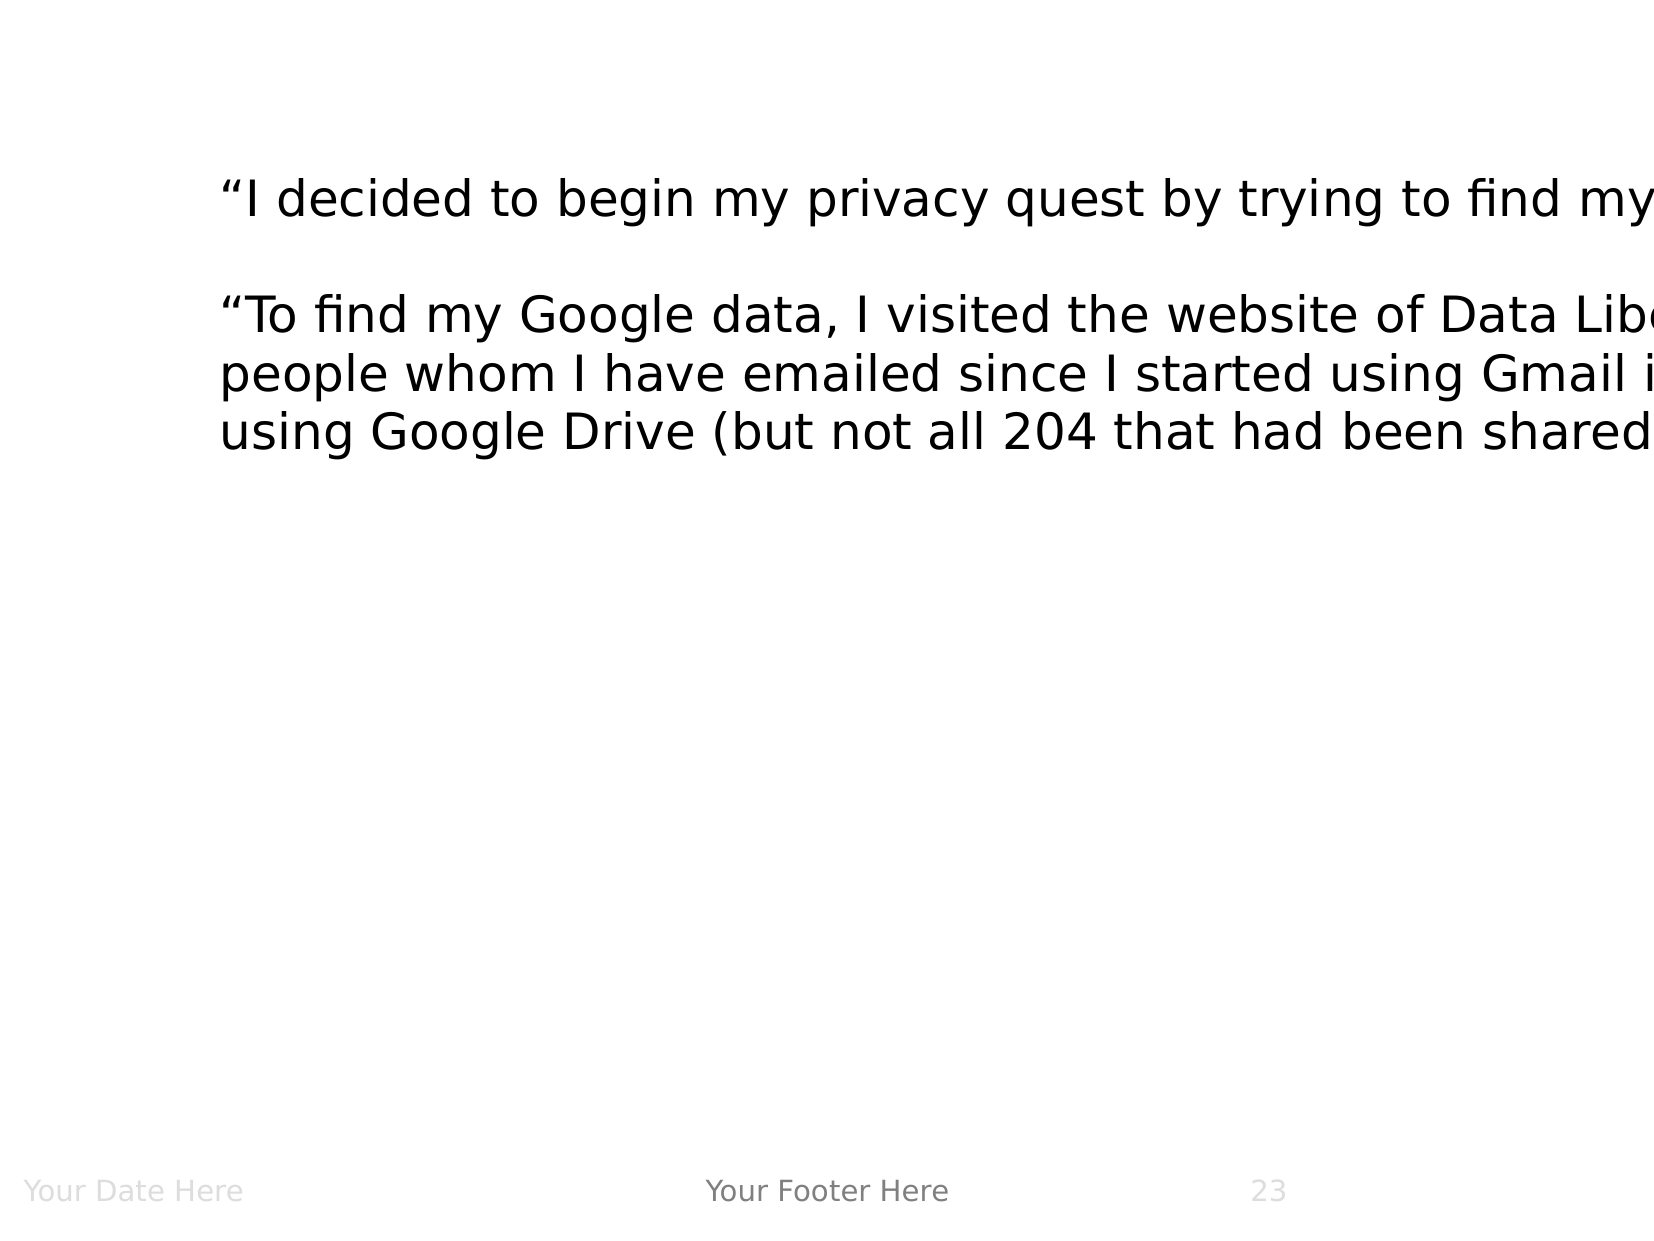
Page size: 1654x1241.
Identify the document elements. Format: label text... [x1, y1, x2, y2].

text_box Your Footer Here [565, 1172, 1090, 1241]
text_box Your Date Here [23, 1172, 409, 1241]
text_box [1250, 1172, 1636, 1241]
text_box “I decided to begin my privacy quest by trying to find my data.” “To find my Google data, I visited the website of Data Liberation Front, a quirky Google project that lets users download the data that they have stored with Google. Using their “take-out’ menu, I downloaded the contacts for the 2,192 people whom I have emailed since I started using Gmail in 2006. I also got a few photos I had stored on Picasa (Google’s photo service, which I had forgotten I used). And I pulled down twelve documents that I had shared with people using Google Drive (but not all 204 that had been shared with me by others). ...When I tried to download the history of websites I had visited, I learned “There is no current way to escape from Google Web History.” [204, 162, 1476, 1070]
